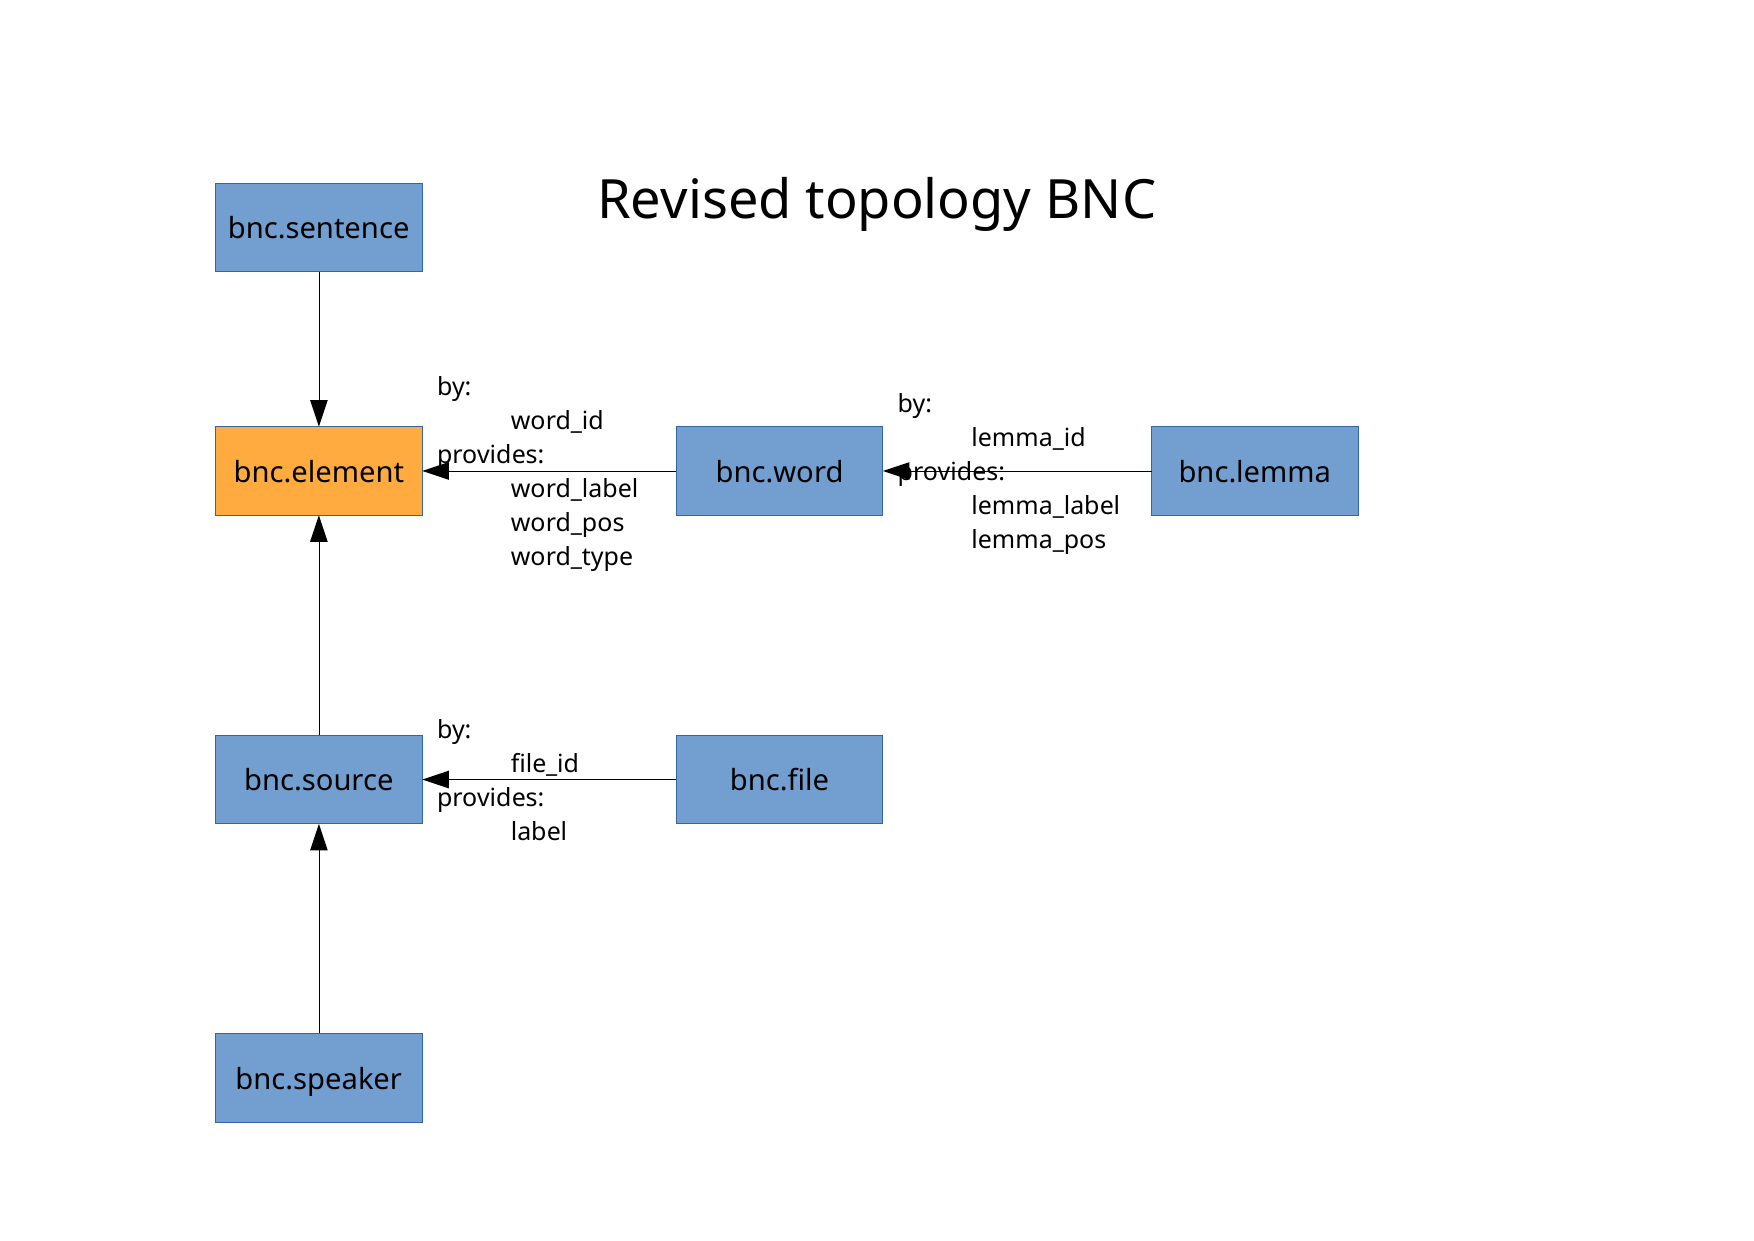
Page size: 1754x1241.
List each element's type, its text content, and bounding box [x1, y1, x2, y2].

title Revised topology BNC [140, 103, 1614, 292]
text_box bnc.source [215, 735, 423, 824]
text_box bnc.speaker [215, 1033, 423, 1123]
text_box bnc.lemma [1151, 426, 1359, 516]
text_box bnc.word [676, 426, 883, 516]
text_box bnc.file [676, 735, 883, 824]
text_box bnc.element [215, 426, 423, 516]
text_box bnc.sentence [215, 183, 423, 272]
